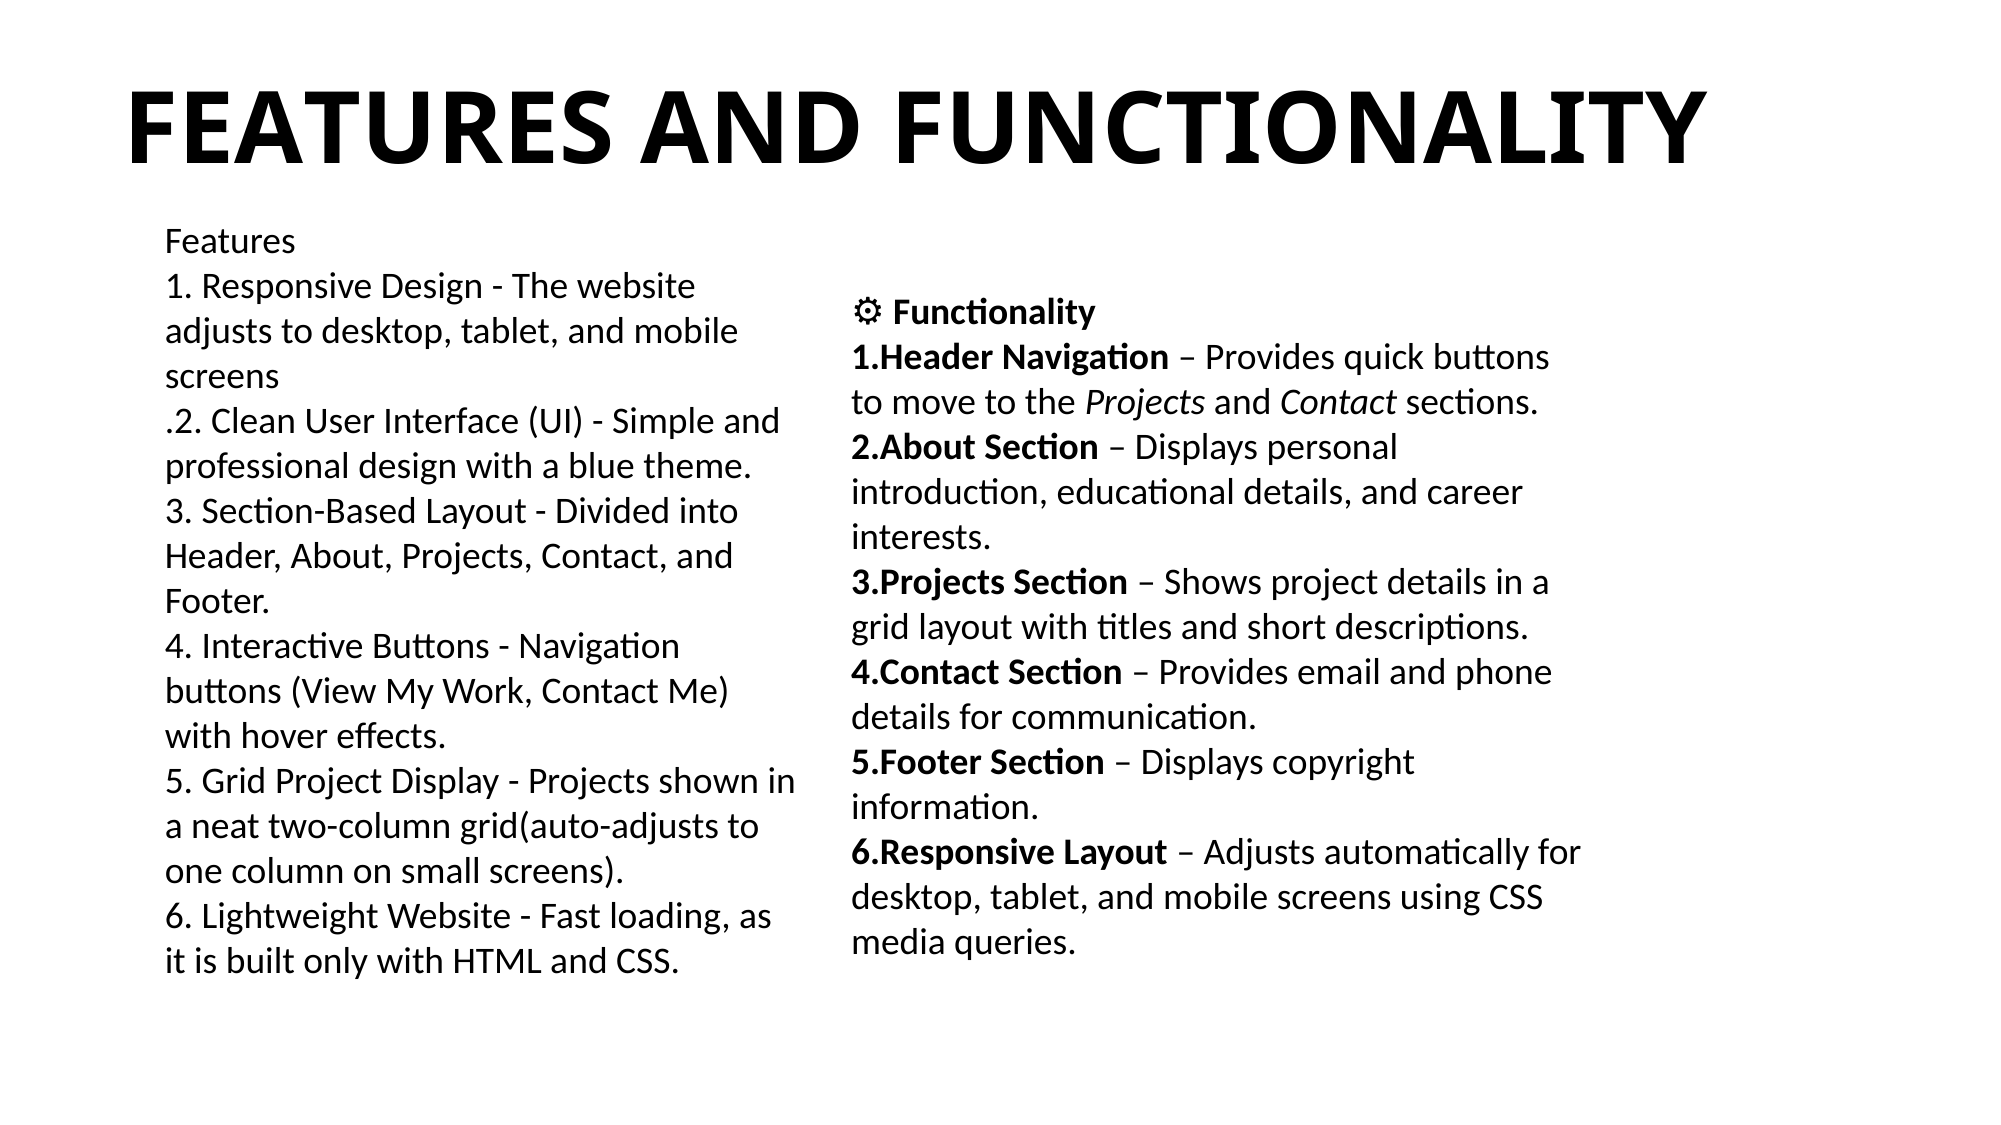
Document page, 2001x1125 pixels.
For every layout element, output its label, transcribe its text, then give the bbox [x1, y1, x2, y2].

title FEATURES AND FUNCTIONALITY [123, 63, 1877, 188]
text_box Features 1. Responsive Design - The website adjusts to desktop, tablet, and mobile screens .2. Clean User Interface (UI) - Simple and professional design with a blue theme. 3. Section-Based Layout - Divided into Header, About, Projects, Contact, and Footer. 4. Interactive Buttons - Navigation buttons (View My Work, Contact Me) with hover effects. 5. Grid Project Display - Projects shown in a neat two-column grid(auto-adjusts to one column on small screens). 6. Lightweight Website - Fast loading, as it is built only with HTML and CSS. [149, 208, 813, 997]
text_box ⚙️ Functionality Header Navigation – Provides quick buttons to move to the Projects and Contact sections. About Section – Displays personal introduction, educational details, and career interests. Projects Section – Shows project details in a grid layout with titles and short descriptions. Contact Section – Provides email and phone details for communication. Footer Section – Displays copyright information. Responsive Layout – Adjusts automatically for desktop, tablet, and mobile screens using CSS media queries. [836, 234, 1598, 1023]
